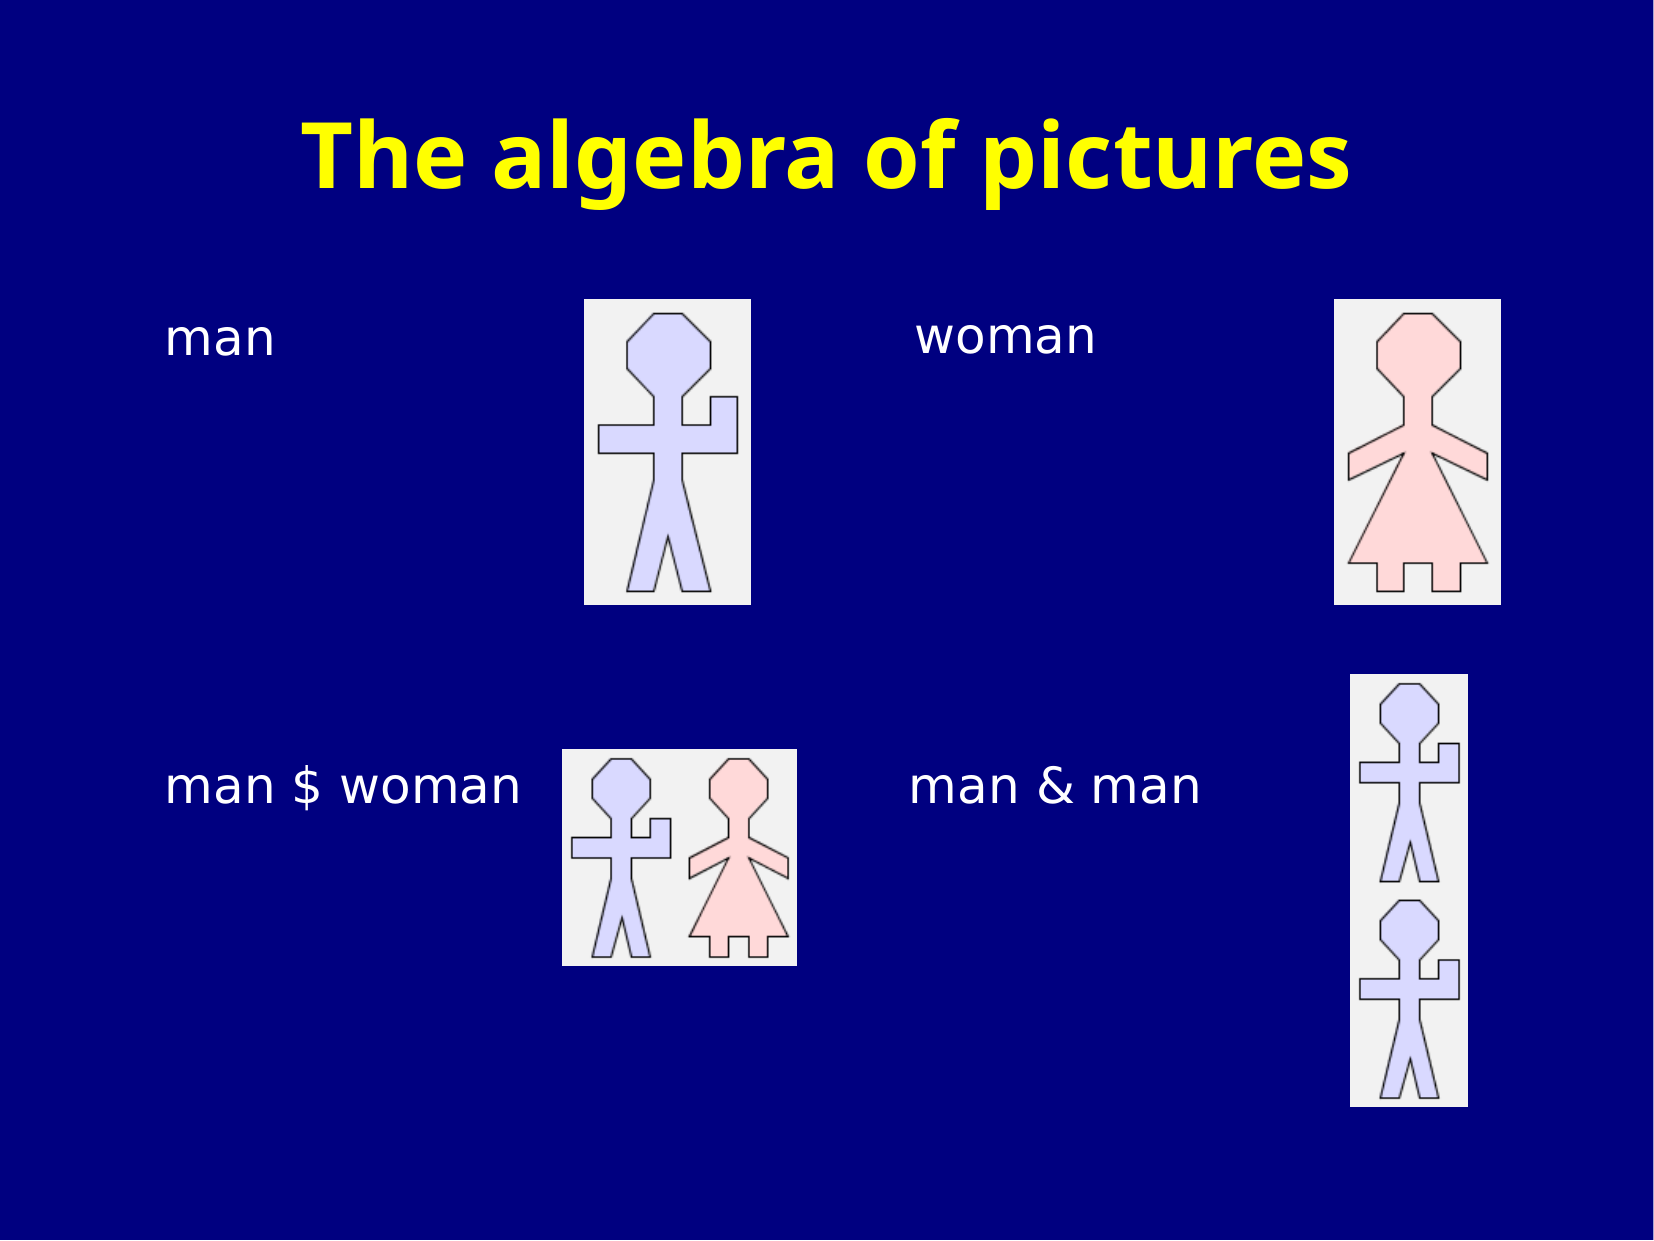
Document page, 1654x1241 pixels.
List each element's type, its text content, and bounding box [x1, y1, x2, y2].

text_box woman [900, 300, 1201, 374]
picture [1350, 674, 1468, 1107]
picture [584, 299, 751, 605]
text_box man $ woman [150, 750, 562, 824]
text_box man & man [894, 750, 1276, 824]
picture [562, 749, 797, 966]
picture [1334, 299, 1501, 605]
text_box man [150, 301, 451, 376]
title The algebra of pictures [82, 49, 1571, 257]
